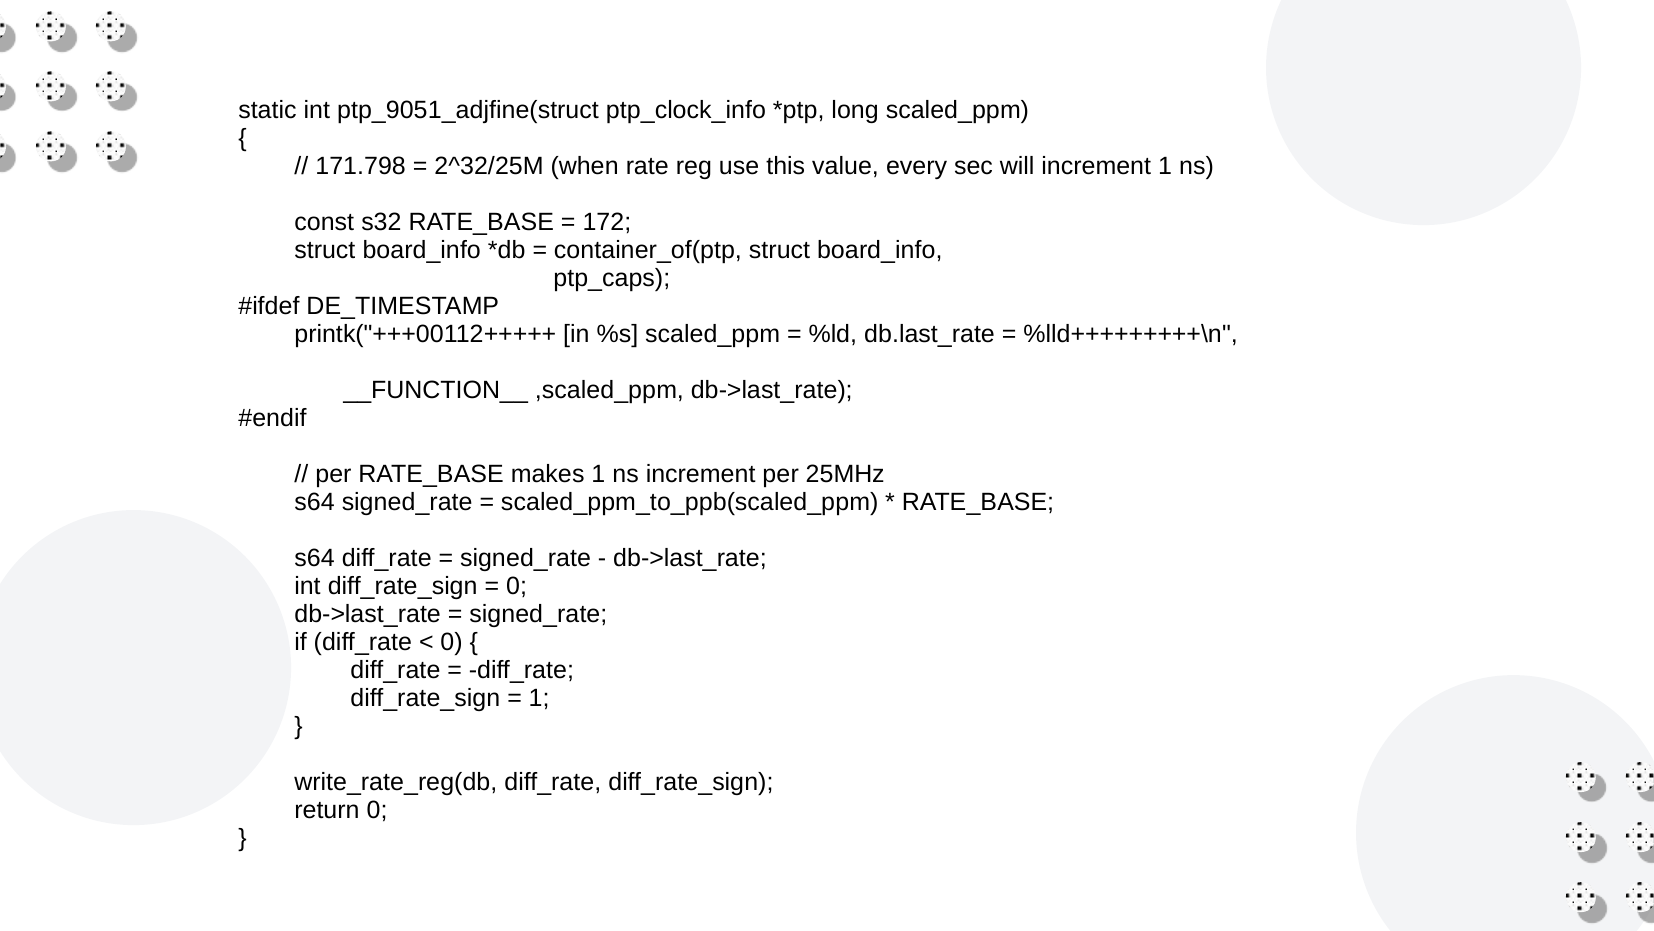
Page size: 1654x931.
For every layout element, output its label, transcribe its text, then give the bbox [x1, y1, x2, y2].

picture [35, 71, 66, 102]
picture [35, 131, 67, 162]
picture [1565, 822, 1596, 853]
picture [1625, 822, 1654, 853]
picture [0, 134, 7, 159]
picture [35, 11, 66, 42]
picture [1625, 762, 1654, 793]
picture [0, 74, 6, 99]
picture [95, 11, 126, 42]
picture [0, 14, 6, 39]
picture [95, 131, 127, 162]
text_box static int ptp_9051_adjfine(struct ptp_clock_info *ptp, long scaled_ppm) { // 171.798 = 2^32/25M (when rate reg use this value, every sec will increment 1 ns) const s32 RATE_BASE = 172; struct board_info *db = container_of(ptp, struct board_info, ptp_caps); #ifdef DE_TIMESTAMP printk("+++00112+++++ [in %s] scaled_ppm = %ld, db.last_rate = %lld+++++++++\n", __FUNCTION__ ,scaled_ppm, db->last_rate); #endif // per RATE_BASE makes 1 ns increment per 25MHz s64 signed_rate = scaled_ppm_to_ppb(scaled_ppm) * RATE_BASE; s64 diff_rate = signed_rate - db->last_rate; int diff_rate_sign = 0; db->last_rate = signed_rate; if (diff_rate < 0) { diff_rate = -diff_rate; diff_rate_sign = 1; } write_rate_reg(db, diff_rate, diff_rate_sign); return 0; } [223, 88, 1418, 876]
picture [95, 71, 126, 102]
picture [1625, 882, 1654, 913]
picture [1565, 882, 1596, 913]
picture [1565, 762, 1596, 793]
